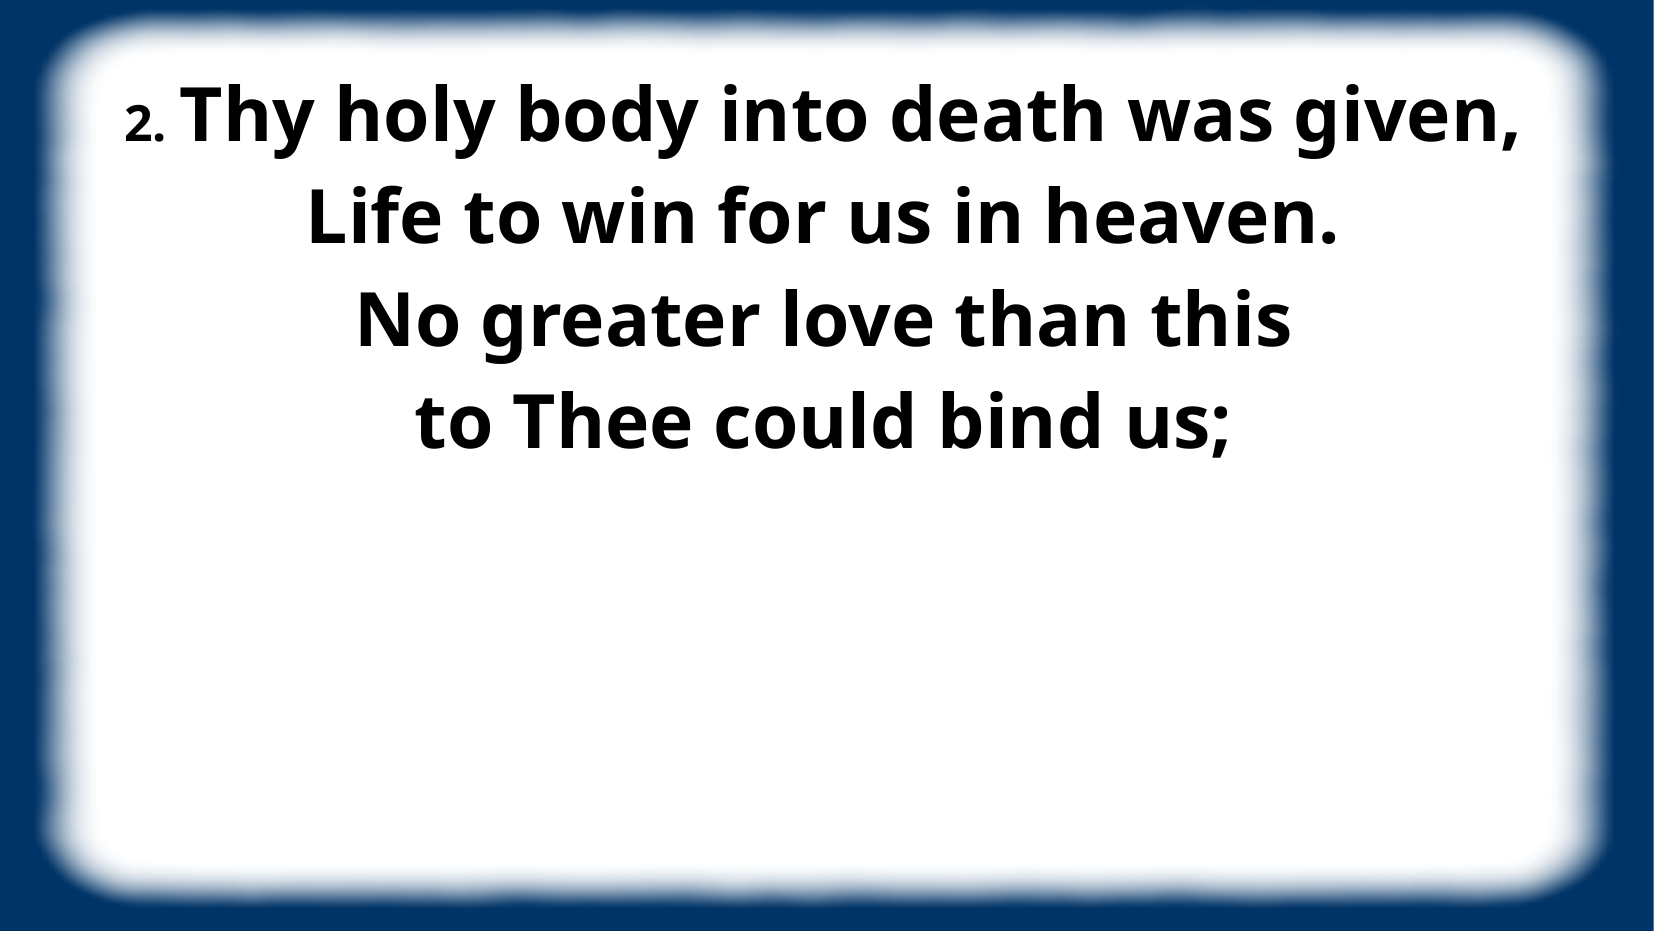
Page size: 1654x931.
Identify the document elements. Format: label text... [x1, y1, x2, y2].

text_box 2. Thy holy body into death was given, Life to win for us in heaven. No greater love than this to Thee could bind us; [87, 53, 1561, 526]
picture [0, 0, 1654, 931]
